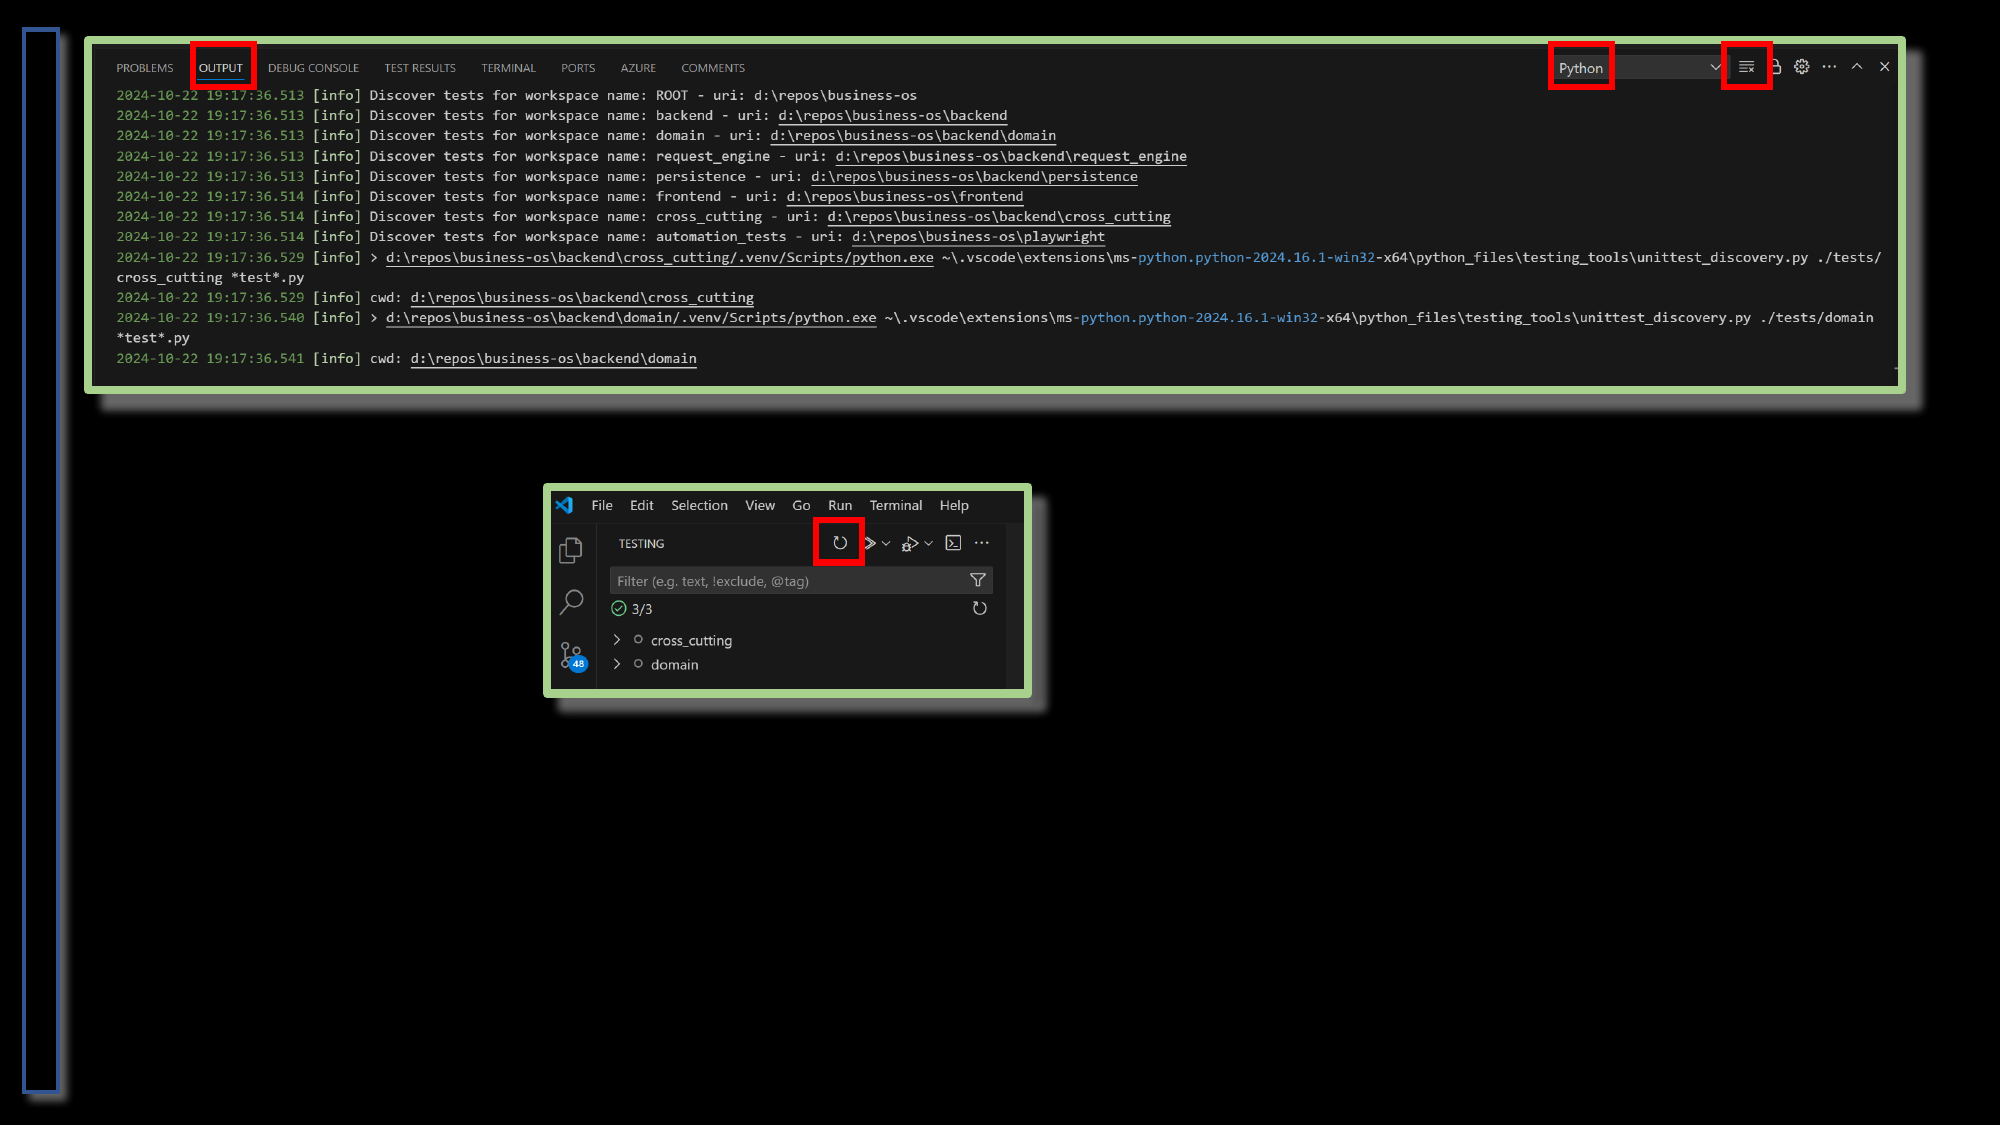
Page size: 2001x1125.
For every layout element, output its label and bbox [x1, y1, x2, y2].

picture [196, 47, 251, 84]
picture [1727, 47, 1767, 84]
picture [550, 490, 1025, 690]
text_box [23, 29, 58, 1093]
picture [92, 44, 1899, 387]
picture [1554, 47, 1609, 84]
